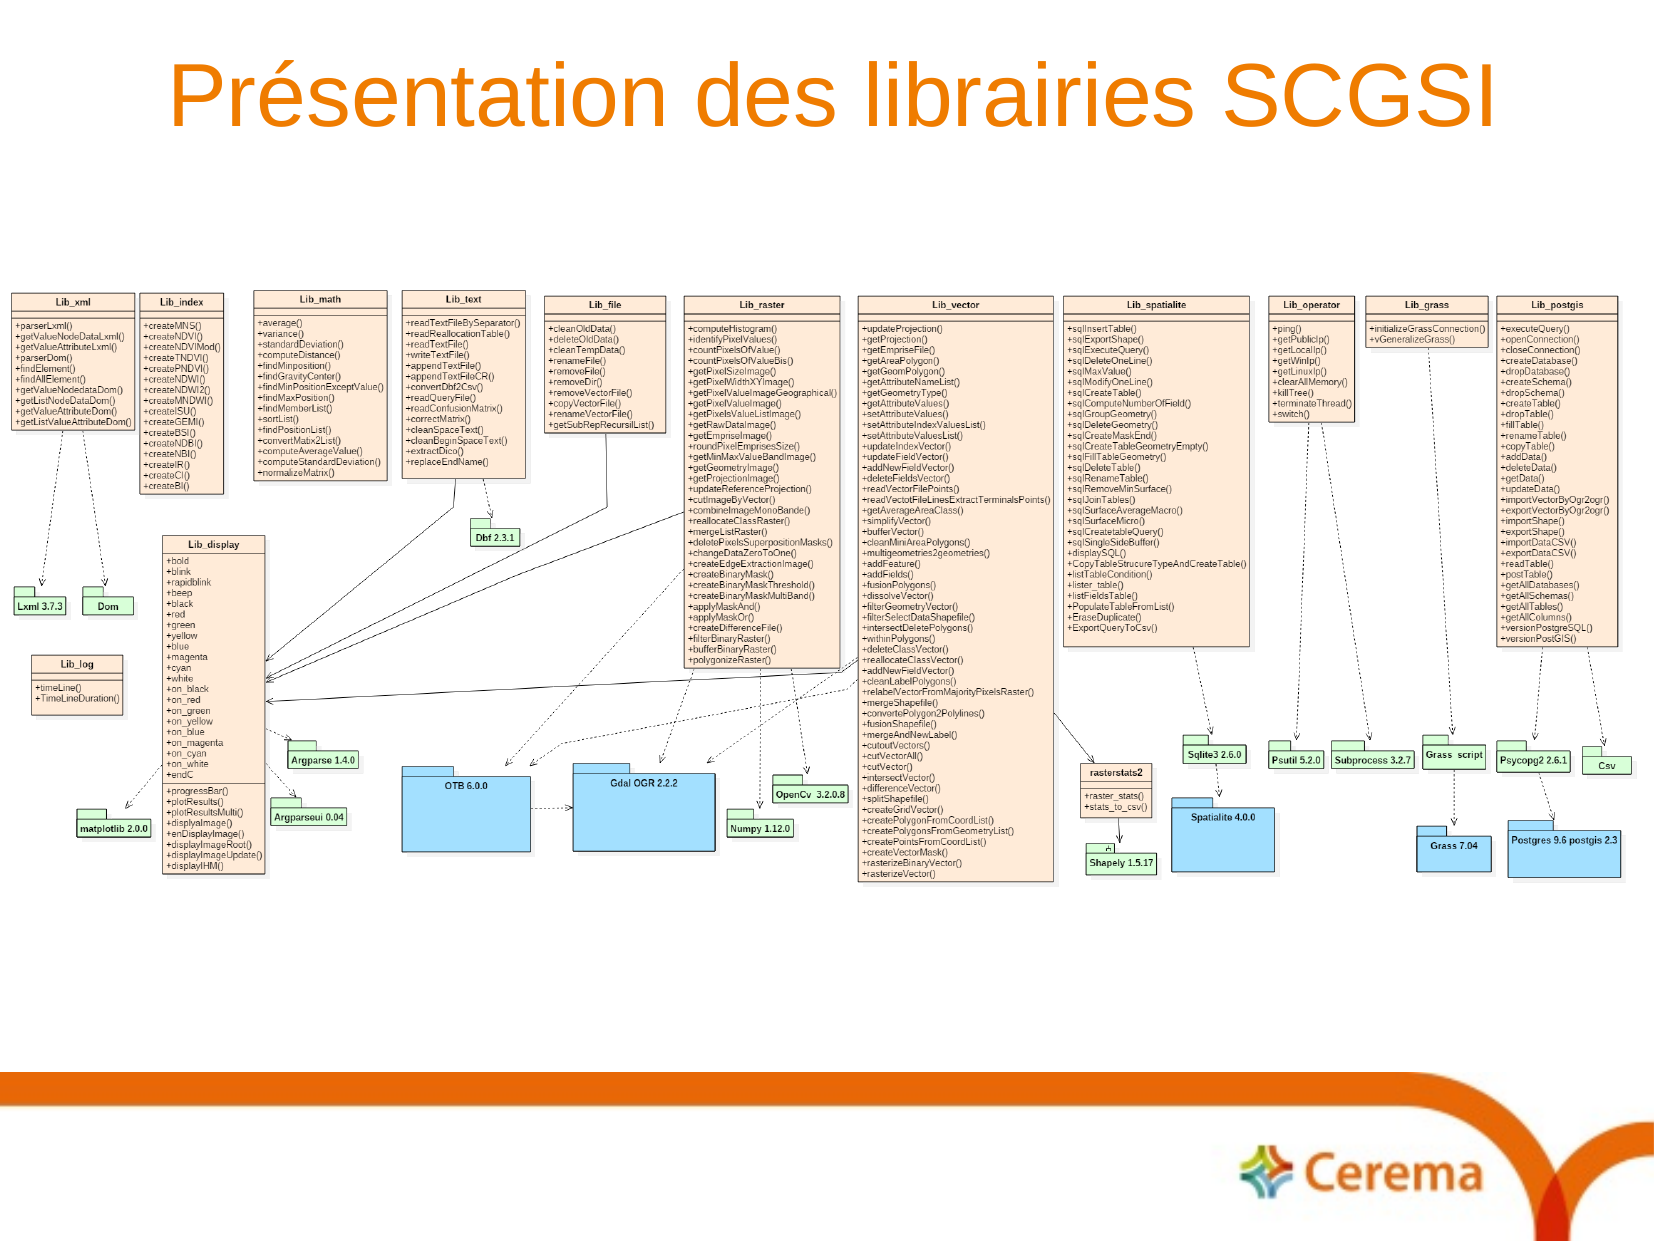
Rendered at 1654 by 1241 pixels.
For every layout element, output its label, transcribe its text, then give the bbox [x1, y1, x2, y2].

text_box Présentation des librairies SCGSI [152, 49, 1571, 152]
picture [0, 1072, 1654, 1241]
picture [4, 283, 1654, 911]
